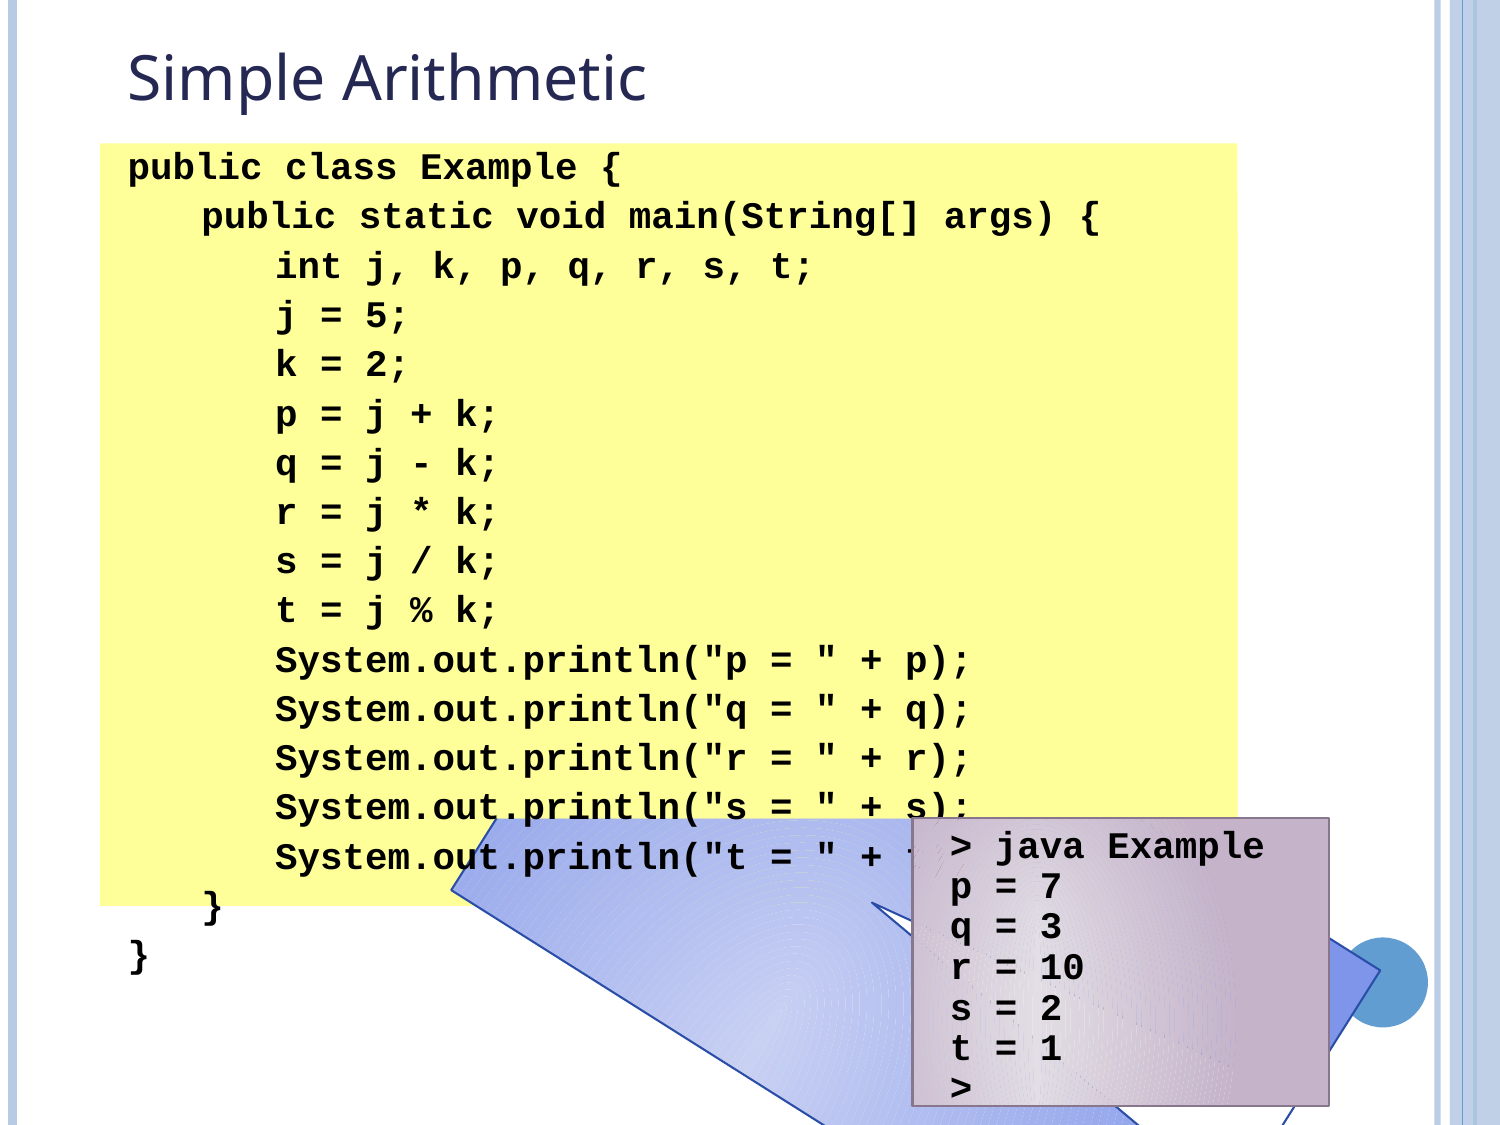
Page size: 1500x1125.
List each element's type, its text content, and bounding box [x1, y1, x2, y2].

title Simple Arithmetic [112, 30, 1388, 119]
text_box [99, 143, 1138, 1125]
text_box > java Example p = 7 q = 3 r = 10 s = 2 t = 1 > [912, 818, 1329, 1106]
text_box public class Example { public static void main(String[] args) { int j, k, p, q, r, s, t; j = 5; k = 2; p = j + k; q = j - k; r = j * k; s = j / k; t = j % k; System.out.println("p = " + p); System.out.println("q = " + q); System.out.println("r = " + r); System.out.println("s = " + s); System.out.println("t = " + t); } } [112, 143, 1263, 844]
text_box [1329, 938, 1381, 1052]
text_box [1282, 1106, 1295, 1125]
